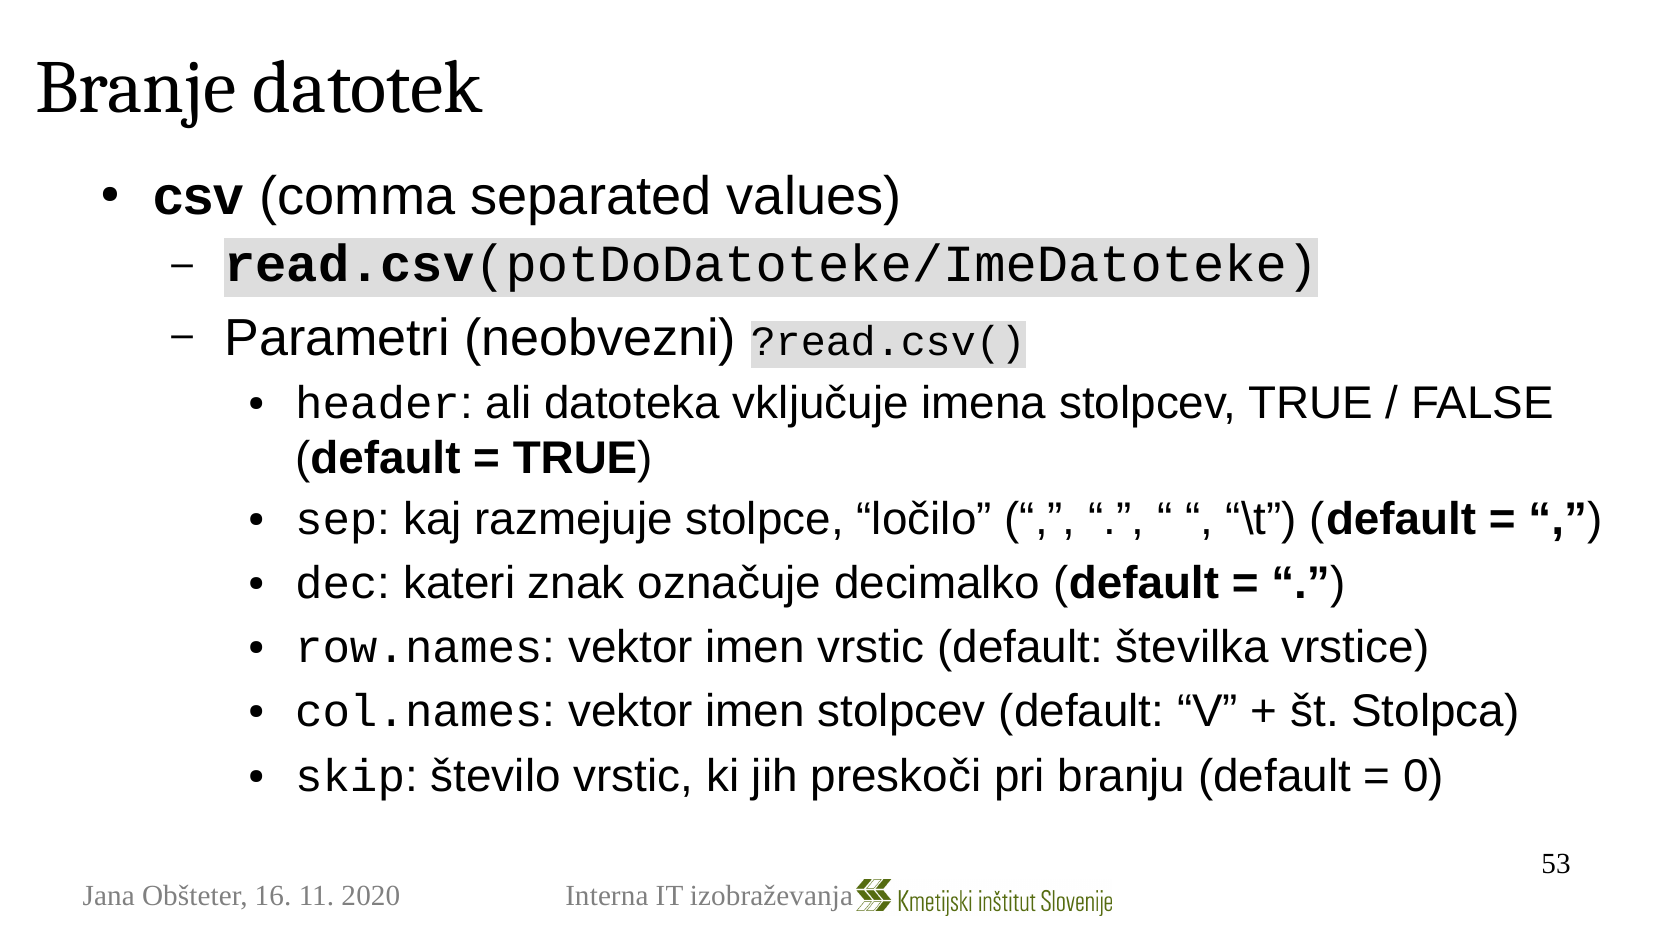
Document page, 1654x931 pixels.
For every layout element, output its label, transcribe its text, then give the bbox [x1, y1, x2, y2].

title Branje datotek [35, 21, 1524, 154]
picture [856, 879, 1112, 916]
list csv (comma separated values) read.csv(potDoDatoteke/ImeDatoteke) Parametri (neobvezni) ?read.csv() header: ali datoteka vključuje imena stolpcev, TRUE / FALSE (default = TRUE) sep: kaj razmejuje stolpce, “ločilo” (“,”, “.”, “ “, “\t”) (default = “,”) dec: kateri znak označuje decimalko (default = “.”) row.names: vektor imen vrstic (default: številka vrstice) col.names: vektor imen stolpcev (default: “V” + št. Stolpca) skip: število vrstic, ki jih preskoči pri branju (default = 0) [82, 165, 1630, 839]
